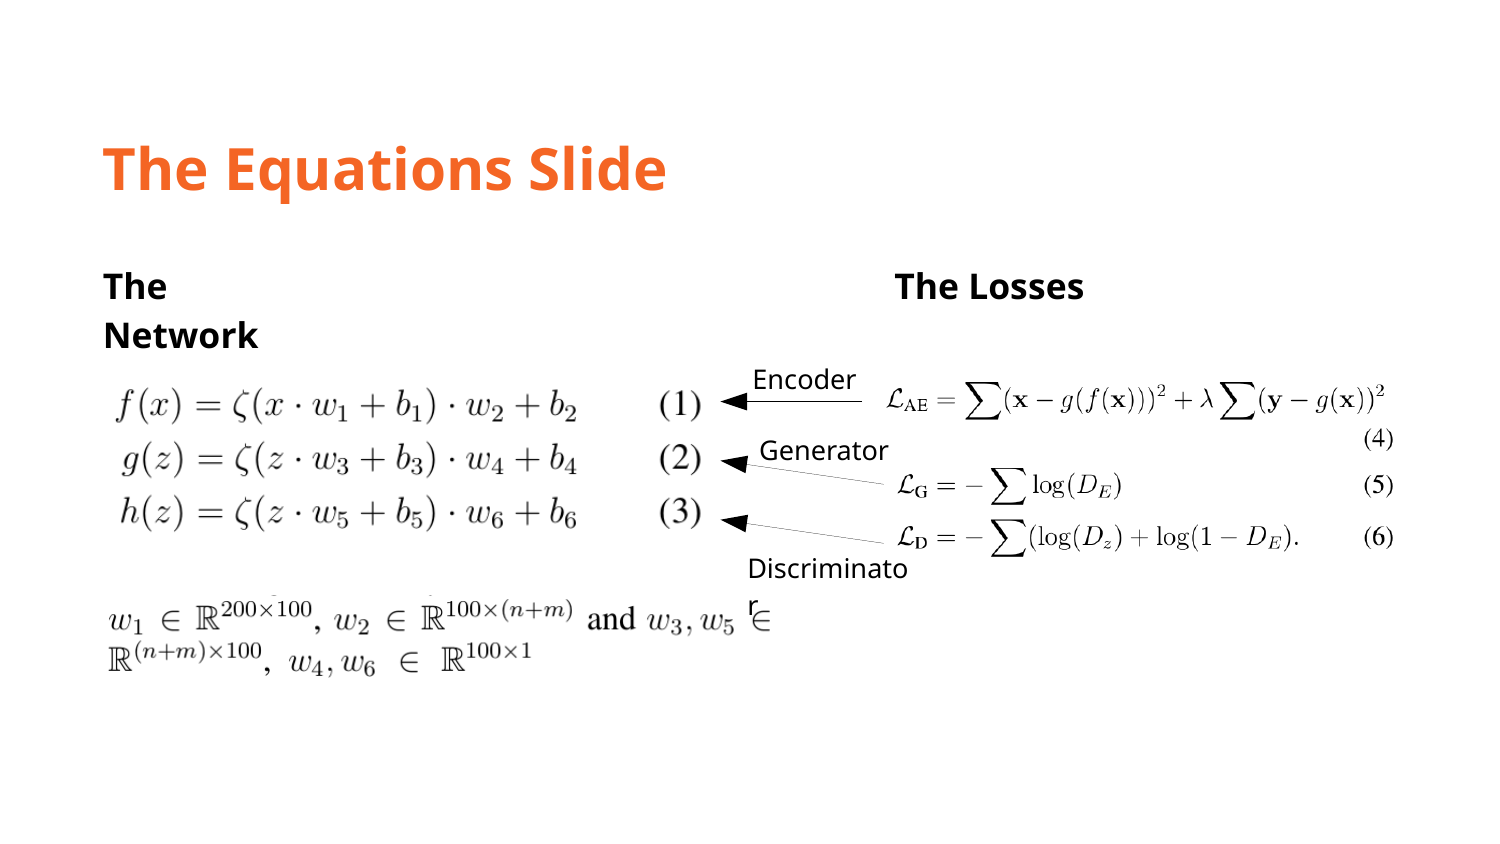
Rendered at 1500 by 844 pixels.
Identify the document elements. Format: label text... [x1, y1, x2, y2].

picture [883, 366, 1406, 567]
title Generator [744, 431, 910, 473]
picture [106, 595, 780, 686]
title The Losses [879, 242, 1123, 331]
title Discriminator [732, 531, 928, 591]
title Encoder [737, 342, 981, 431]
title The Equations Slide [87, 116, 1485, 243]
title The Network [87, 242, 331, 331]
picture [101, 371, 721, 545]
